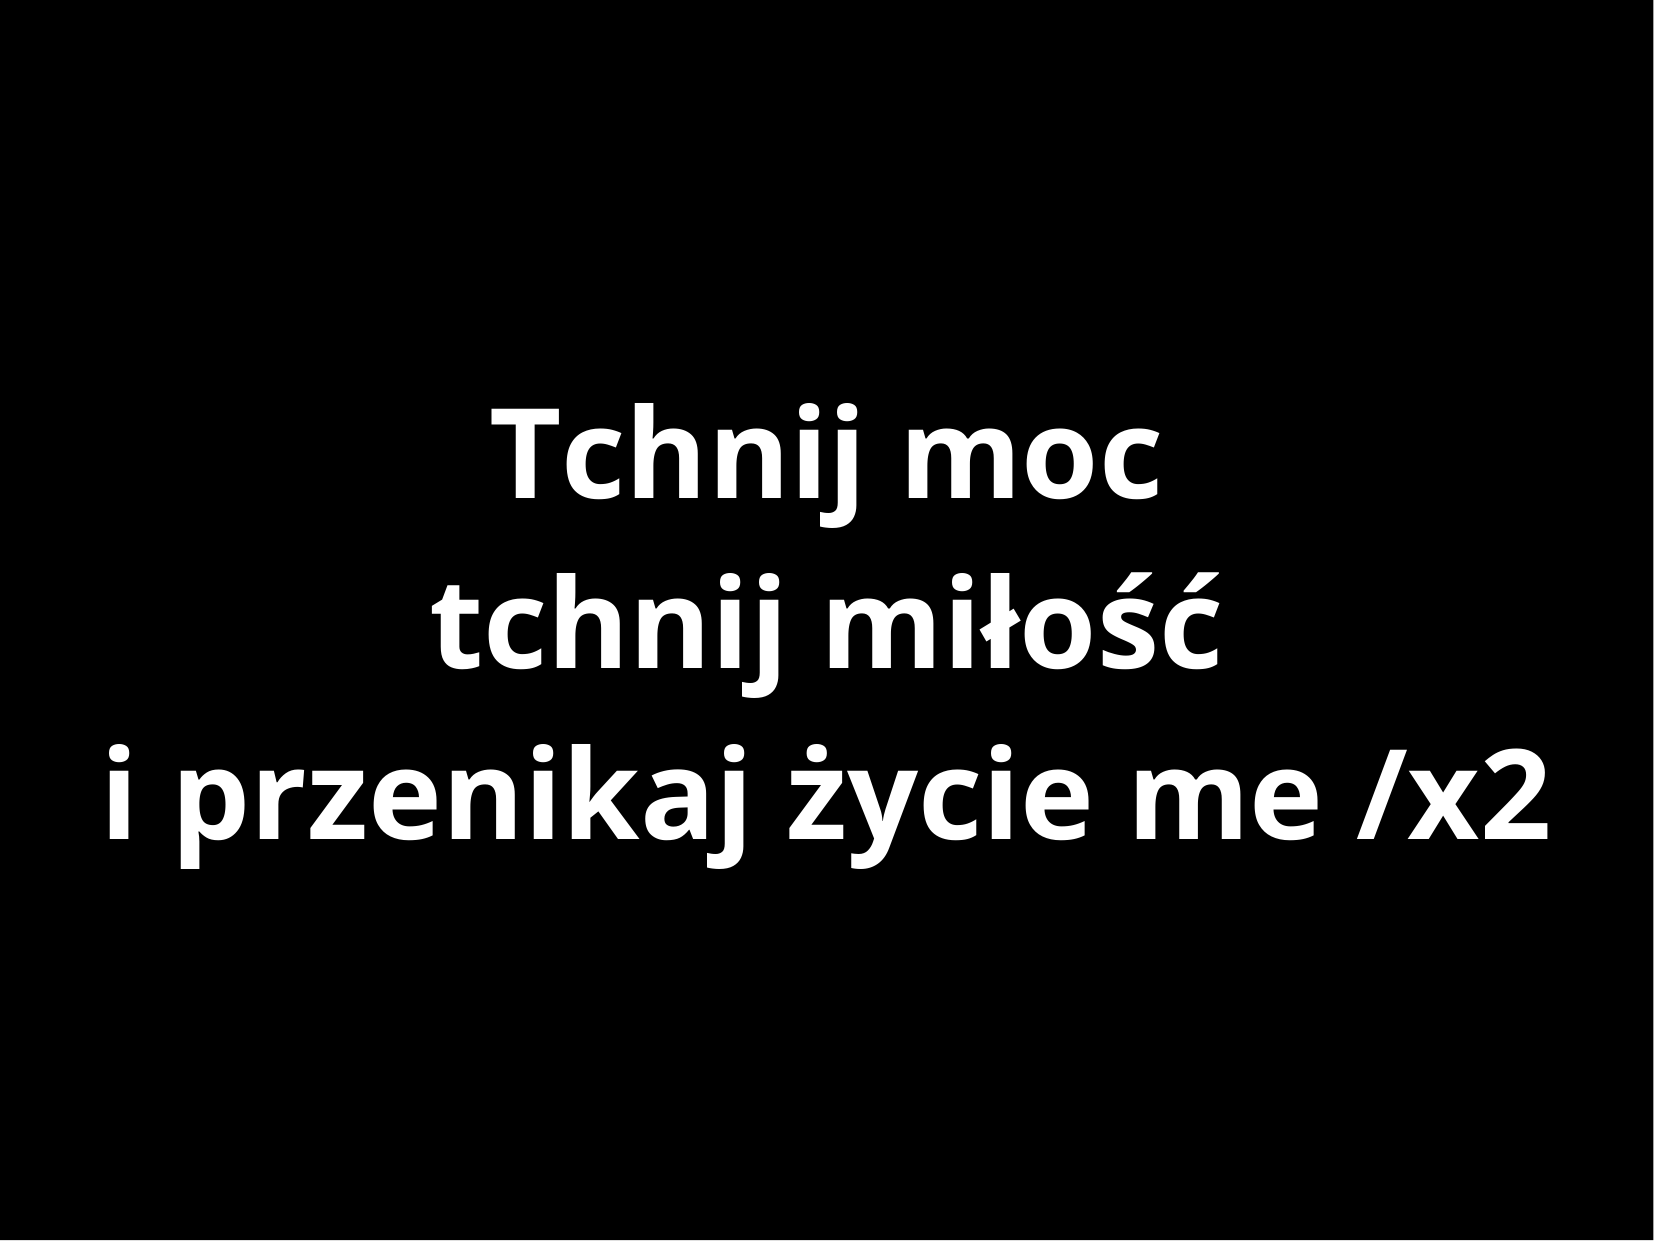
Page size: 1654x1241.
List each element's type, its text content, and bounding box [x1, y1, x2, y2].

title Tchnij moc tchnij miłość i przenikaj życie me /x2 [0, 0, 1654, 1241]
